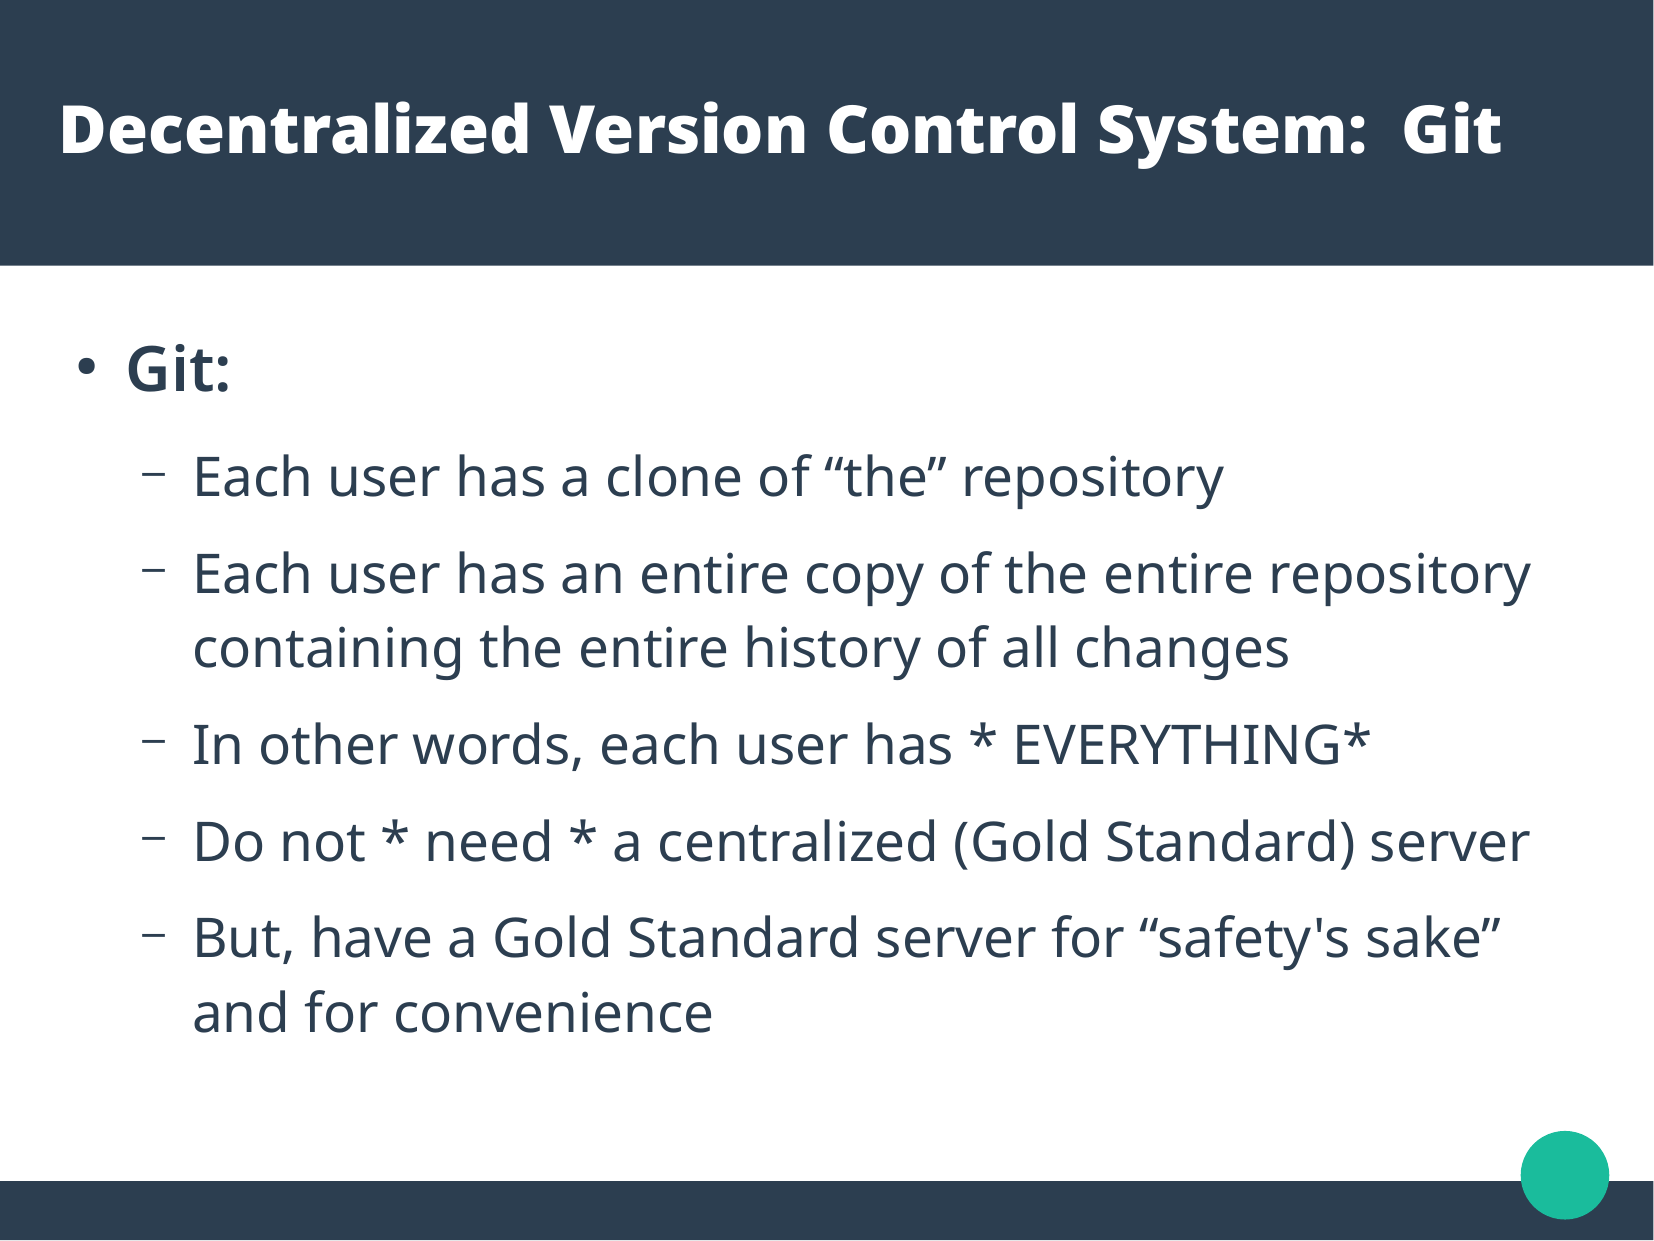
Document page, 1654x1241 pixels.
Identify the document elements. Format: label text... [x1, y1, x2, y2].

title Decentralized Version Control System: Git [59, 49, 1595, 207]
list Git: Each user has a clone of “the” repository Each user has an entire copy of the entire repository containing the entire history of all changes In other words, each user has * EVERYTHING* Do not * need * a centralized (Gold Standard) server But, have a Gold Standard server for “safety's sake” and for convenience [59, 324, 1595, 1152]
